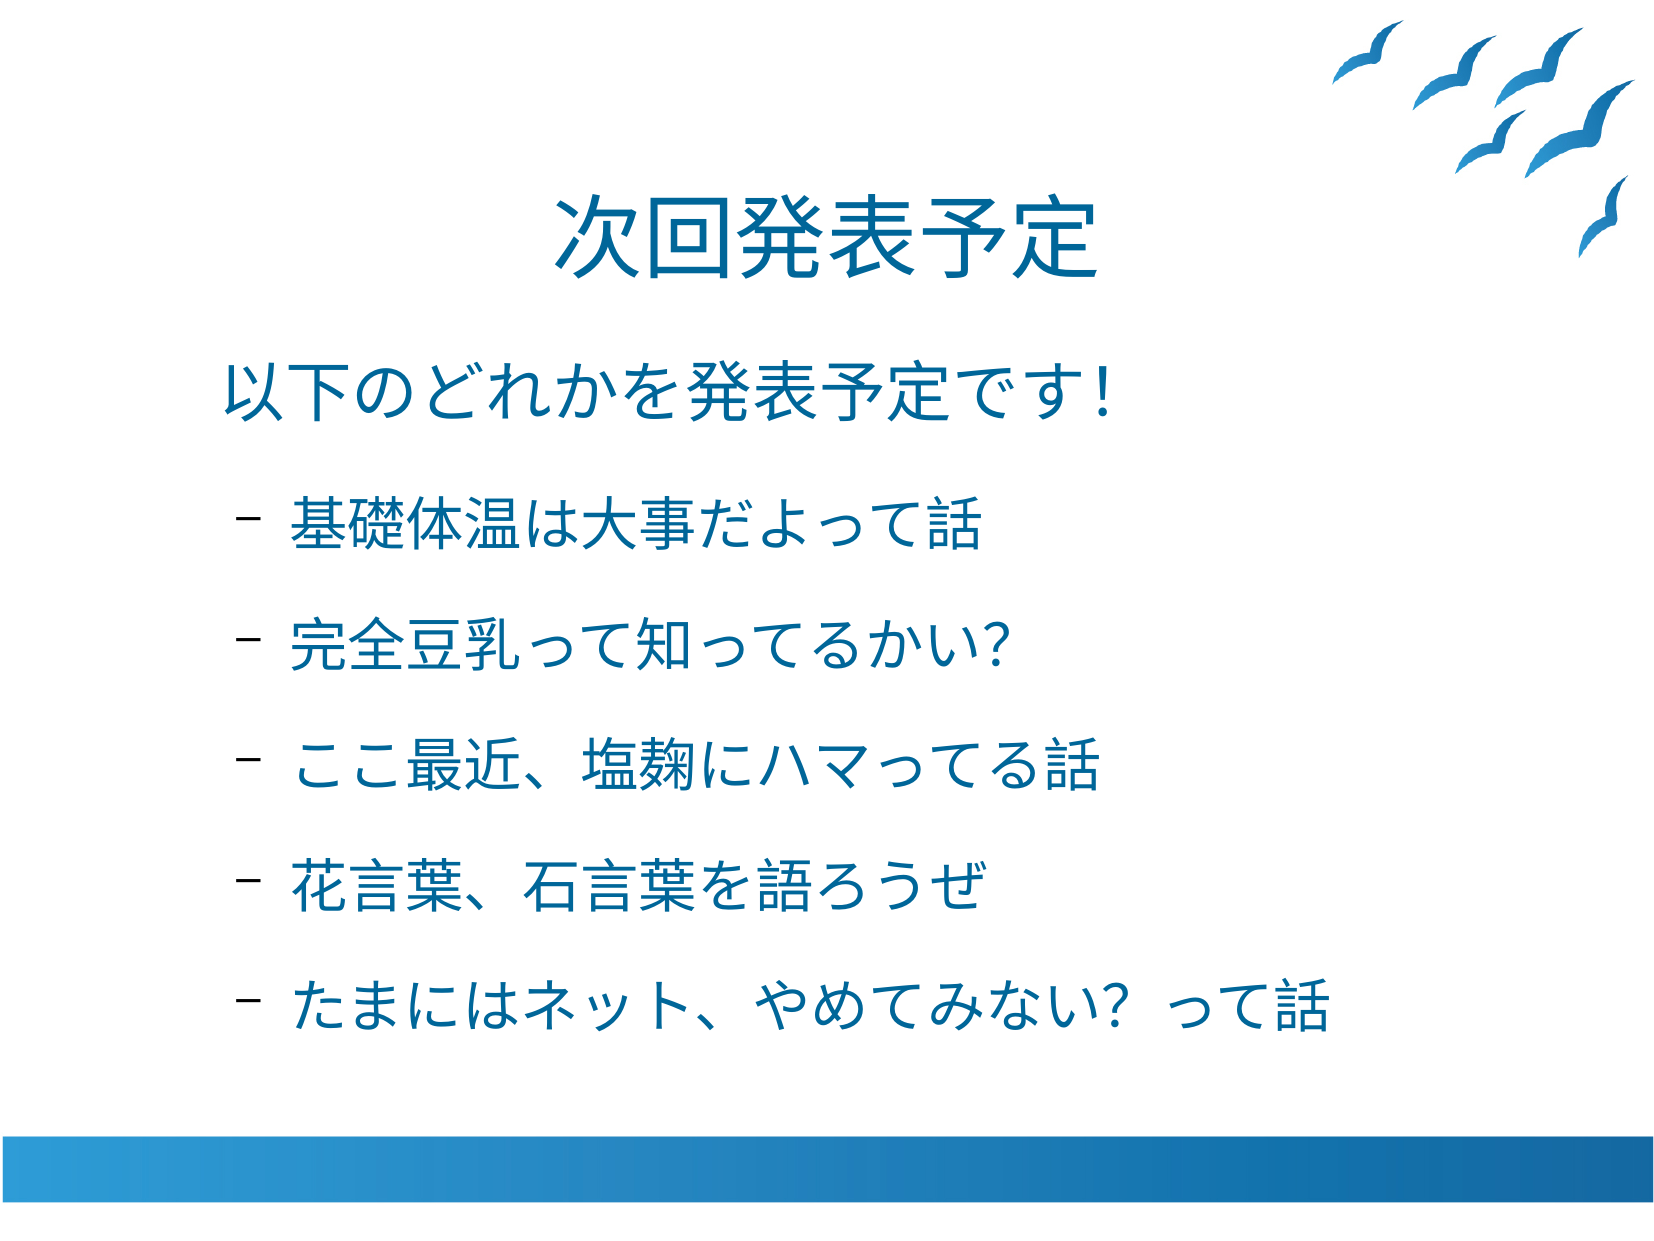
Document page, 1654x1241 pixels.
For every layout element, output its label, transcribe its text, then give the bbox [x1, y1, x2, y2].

title 次回発表予定 [147, 165, 1506, 299]
picture [0, 0, 1654, 1241]
list 以下のどれかを発表予定です！ 基礎体温は大事だよって話 完全豆乳って知ってるかい？ ここ最近、塩麹にハマってる話 花言葉、石言葉を語ろうぜ たまにはネット、やめてみない？って話 [147, 324, 1506, 1045]
